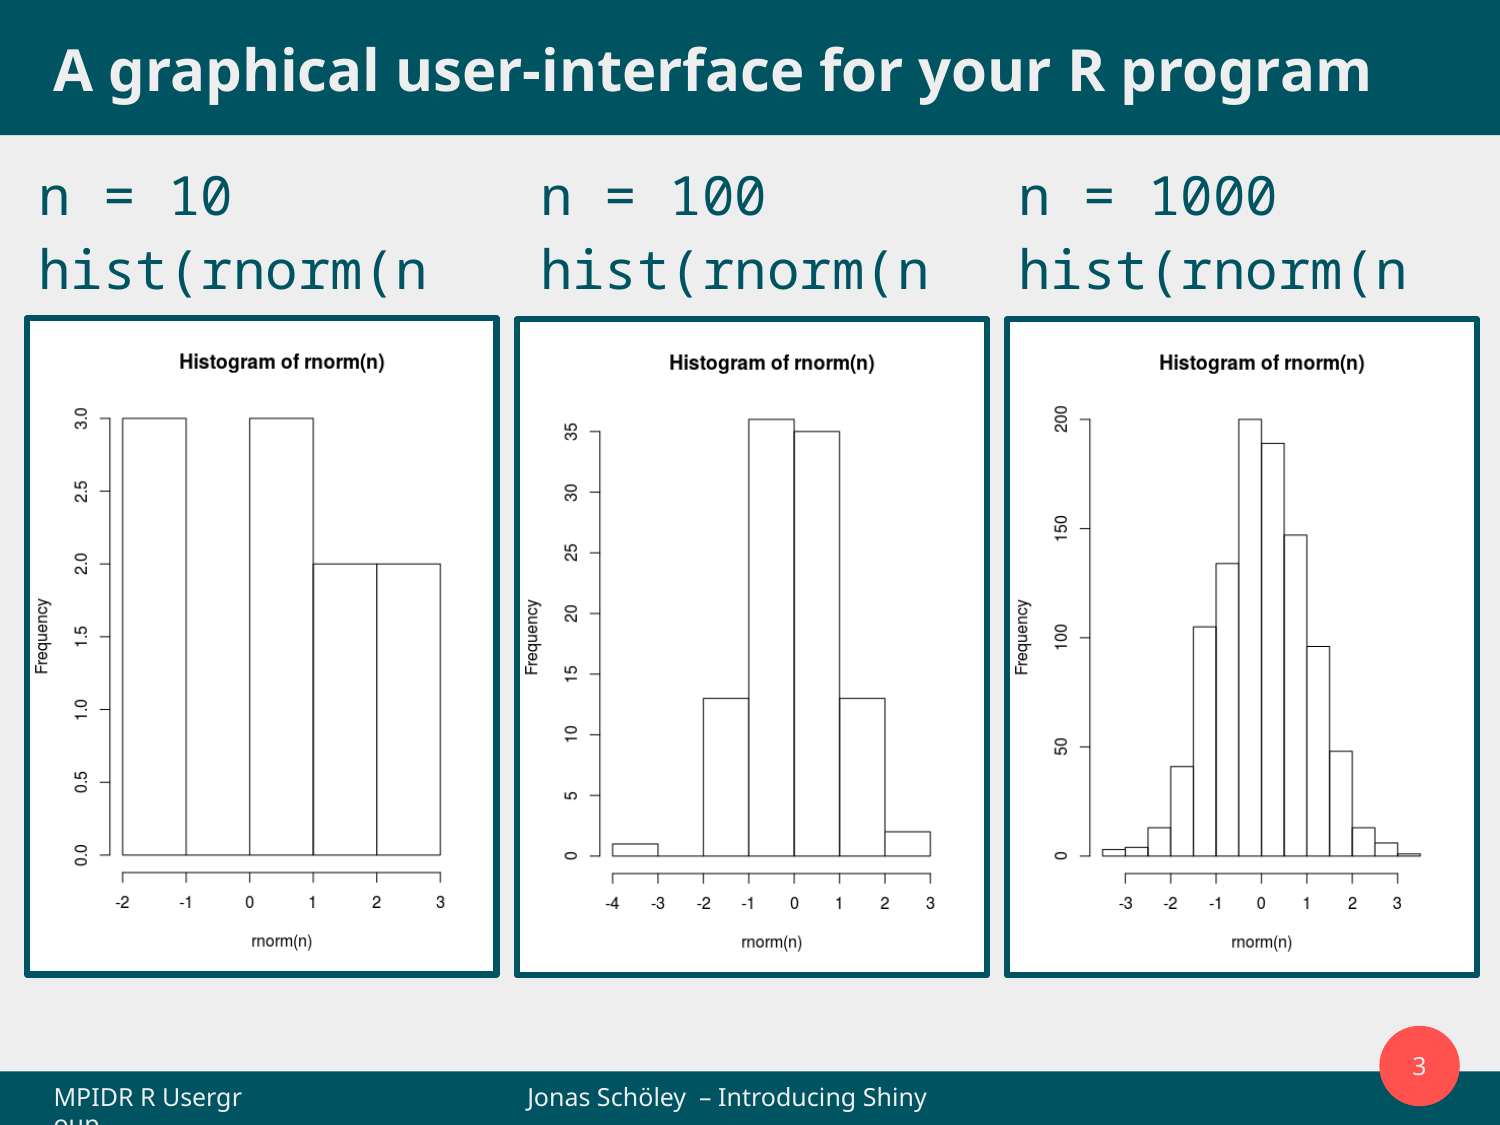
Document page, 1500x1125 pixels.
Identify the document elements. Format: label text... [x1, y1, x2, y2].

text_box n = 10 hist(rnorm(n)) [23, 149, 445, 286]
text_box n = 1000 hist(rnorm(n)) [1003, 149, 1425, 286]
picture [520, 322, 984, 973]
title A graphical user-interface for your R program [53, 0, 1447, 141]
picture [1010, 322, 1474, 973]
text_box n = 100 hist(rnorm(n)) [525, 149, 947, 286]
picture [30, 321, 494, 972]
